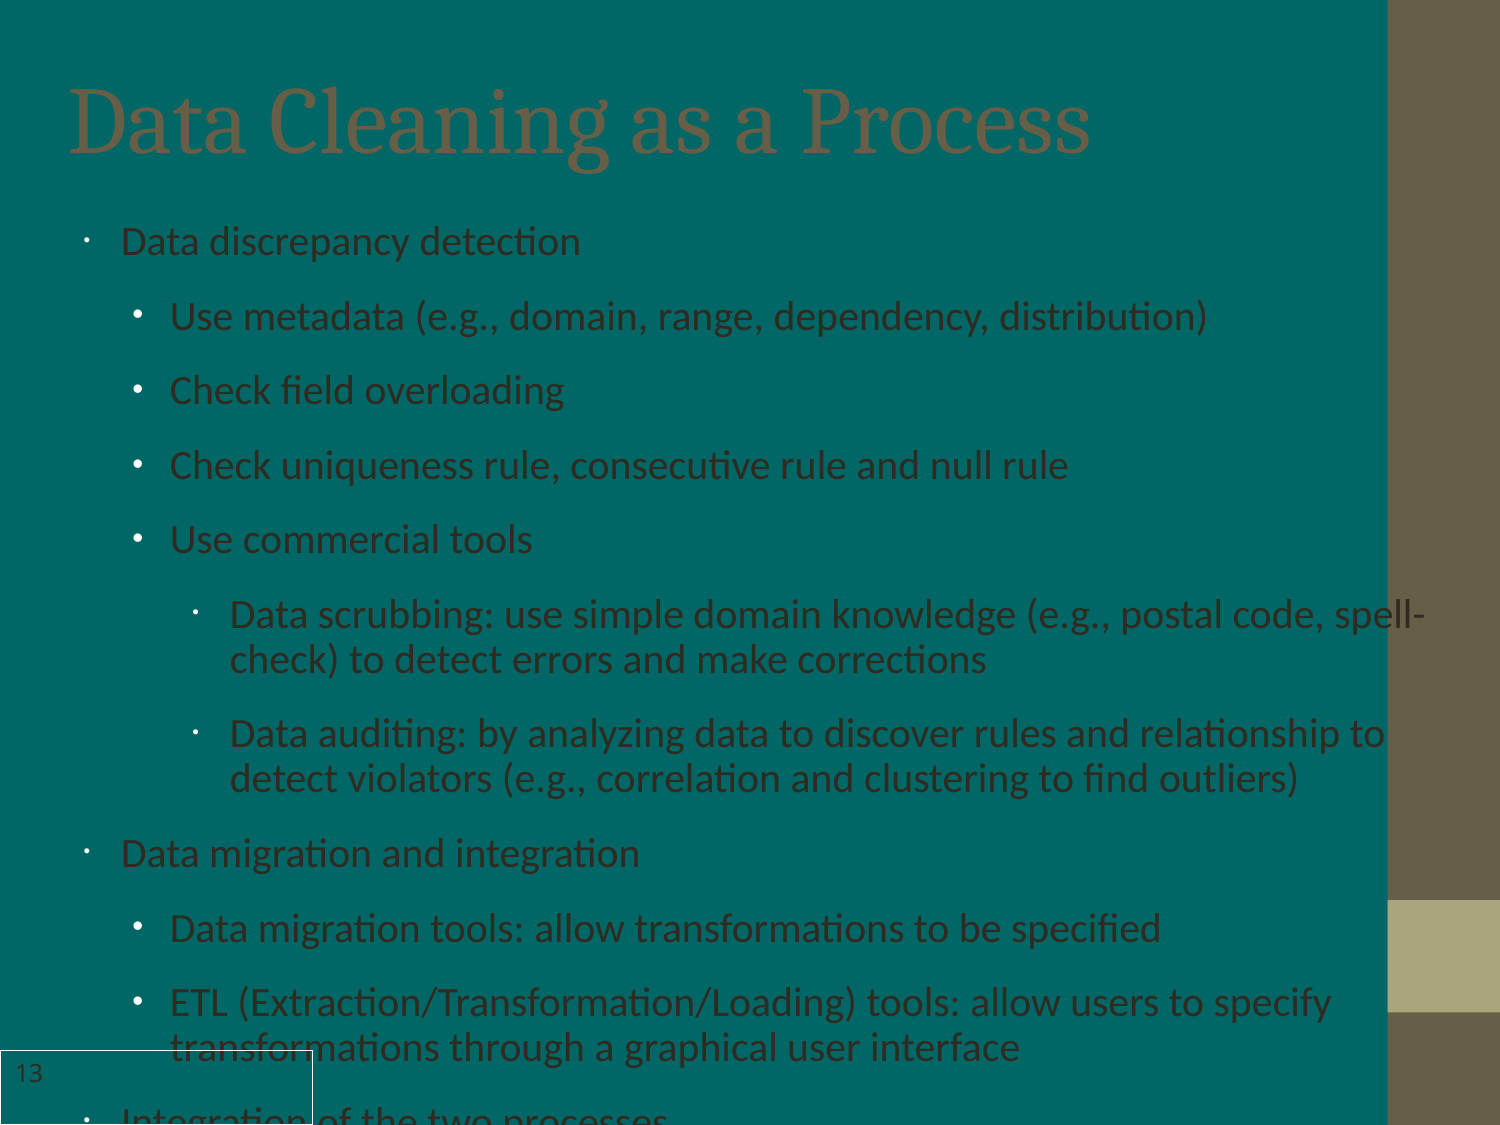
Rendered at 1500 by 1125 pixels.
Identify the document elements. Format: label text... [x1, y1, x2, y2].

slide_number <number> [0, 1050, 313, 1125]
list Data discrepancy detection Use metadata (e.g., domain, range, dependency, distribution) Check field overloading Check uniqueness rule, consecutive rule and null rule Use commercial tools Data scrubbing: use simple domain knowledge (e.g., postal code, spell-check) to detect errors and make corrections Data auditing: by analyzing data to discover rules and relationship to detect violators (e.g., correlation and clustering to find outliers) Data migration and integration Data migration tools: allow transformations to be specified ETL (Extraction/Transformation/Loading) tools: allow users to specify transformations through a graphical user interface Integration of the two processes Iterative and interactive (e.g., Potter’s Wheels) [50, 212, 1450, 1063]
title Data Cleaning as a Process [53, 50, 1463, 150]
